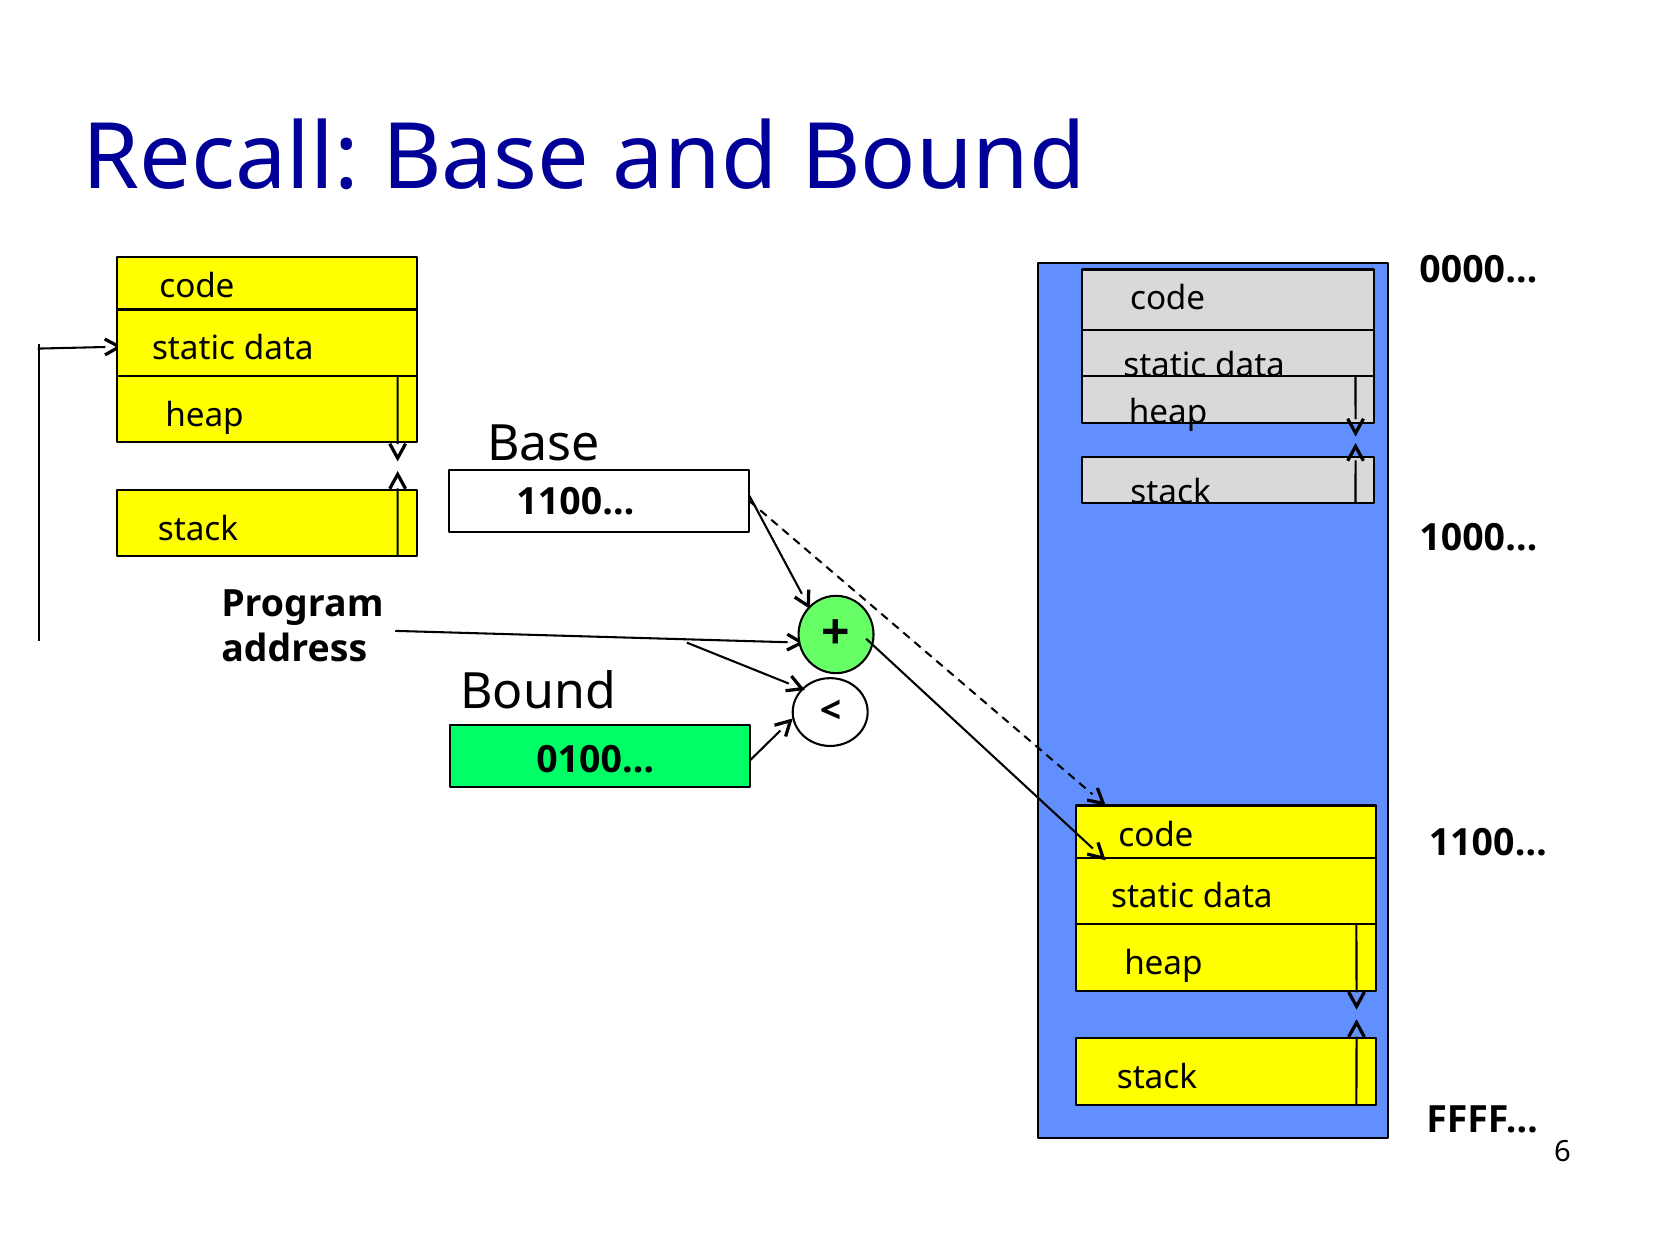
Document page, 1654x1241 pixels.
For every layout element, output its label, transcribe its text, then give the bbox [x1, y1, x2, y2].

text_box Bound [445, 651, 631, 727]
text_box heap [1109, 933, 1218, 989]
text_box Program address [206, 571, 399, 677]
text_box [395, 611, 806, 658]
text_box [40, 257, 417, 462]
text_box heap [150, 385, 259, 441]
text_box static data [1096, 867, 1288, 923]
text_box < [805, 678, 857, 739]
text_box [450, 718, 793, 788]
text_box + [806, 592, 865, 668]
text_box FFFF… [1411, 1087, 1554, 1148]
text_box [116, 470, 417, 557]
text_box heap [1114, 383, 1223, 438]
text_box [865, 262, 1388, 1138]
text_box 1000… [1404, 505, 1553, 566]
title Recall: Base and Bound [82, 49, 1571, 257]
text_box 0100… [521, 727, 670, 788]
text_box Base [472, 471, 501, 479]
text_box 1100… [501, 469, 650, 530]
text_box static data [137, 319, 329, 374]
text_box stack [1115, 463, 1226, 518]
text_box Base [472, 403, 615, 469]
text_box stack [1102, 1047, 1212, 1103]
text_box 1100… [1413, 810, 1562, 871]
text_box stack [143, 499, 254, 555]
text_box static data [1108, 336, 1301, 376]
text_box [686, 642, 805, 691]
text_box [749, 495, 856, 610]
text_box code [144, 257, 250, 309]
text_box code [1115, 269, 1220, 325]
text_box code [1103, 805, 1209, 857]
text_box 0000… [1404, 237, 1553, 298]
text_box [817, 668, 855, 674]
